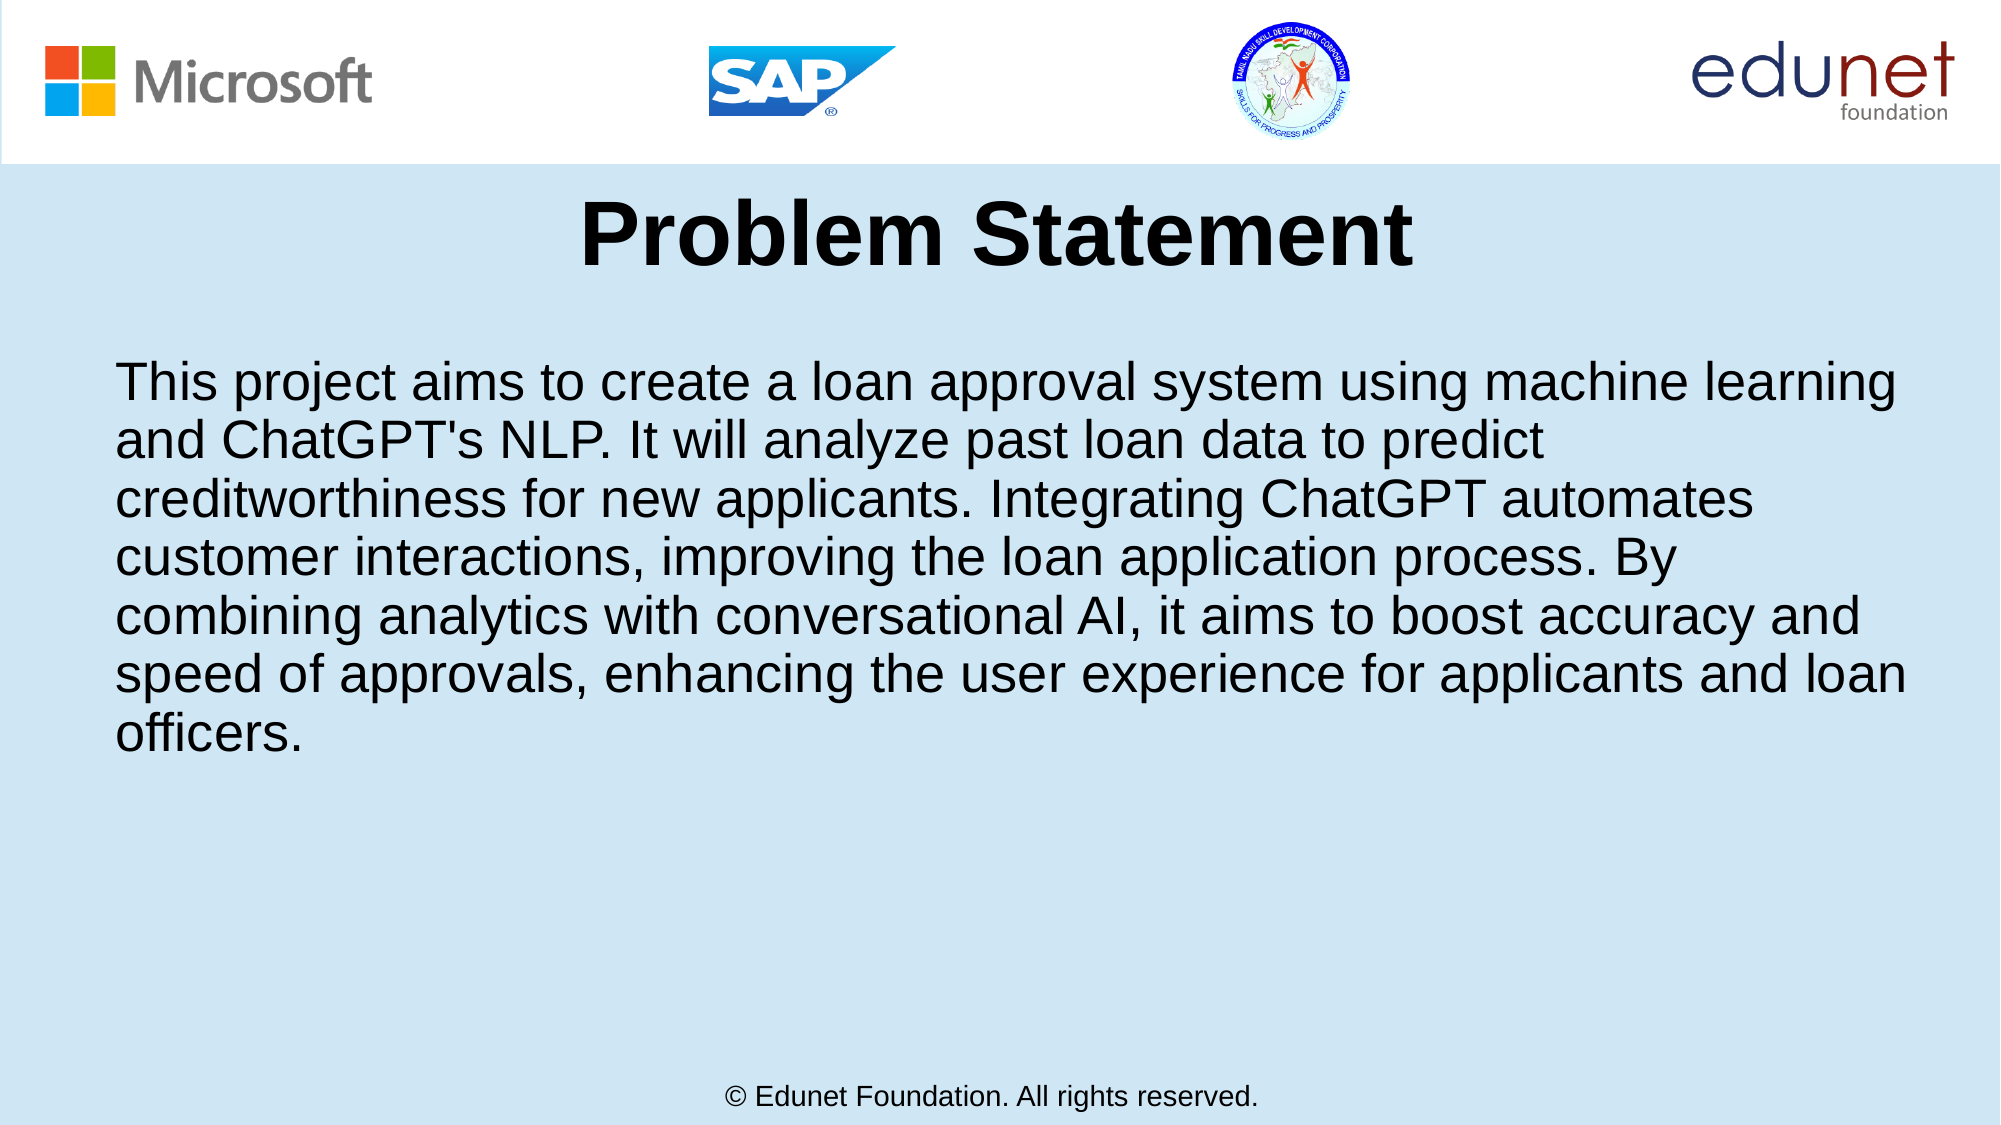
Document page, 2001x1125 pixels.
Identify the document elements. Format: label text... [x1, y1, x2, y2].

title Problem Statement [247, 158, 1748, 293]
subtitle This project aims to create a loan approval system using machine learning and ChatGPT's NLP. It will analyze past loan data to predict creditworthiness for new applicants. Integrating ChatGPT automates customer interactions, improving the loan application process. By combining analytics with conversational AI, it aims to boost accuracy and speed of approvals, enhancing the user experience for applicants and loan officers. [100, 346, 1931, 1063]
picture [1686, 37, 1957, 125]
footer © Edunet Foundation. All rights reserved. [655, 1065, 1331, 1125]
picture [709, 48, 896, 116]
picture [45, 46, 372, 116]
picture [1232, 22, 1350, 140]
